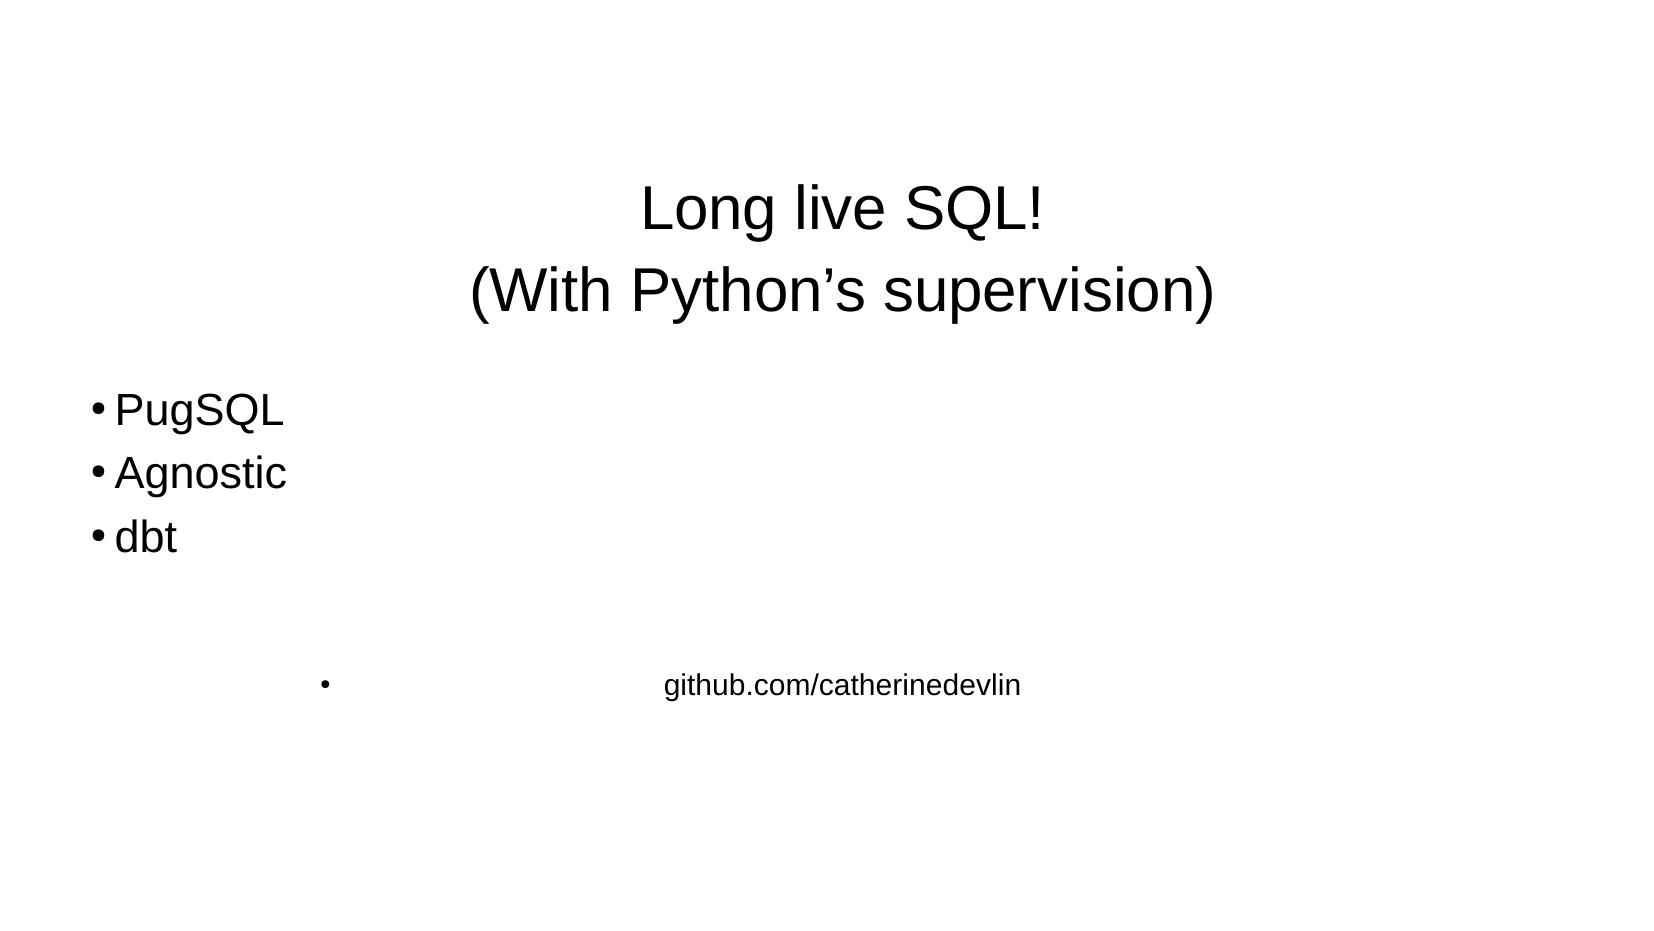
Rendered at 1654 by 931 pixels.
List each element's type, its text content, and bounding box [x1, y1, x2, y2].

list Long live SQL! (With Python’s supervision) PugSQL Agnostic dbt github.com/catherinedevlin [82, 173, 1571, 713]
